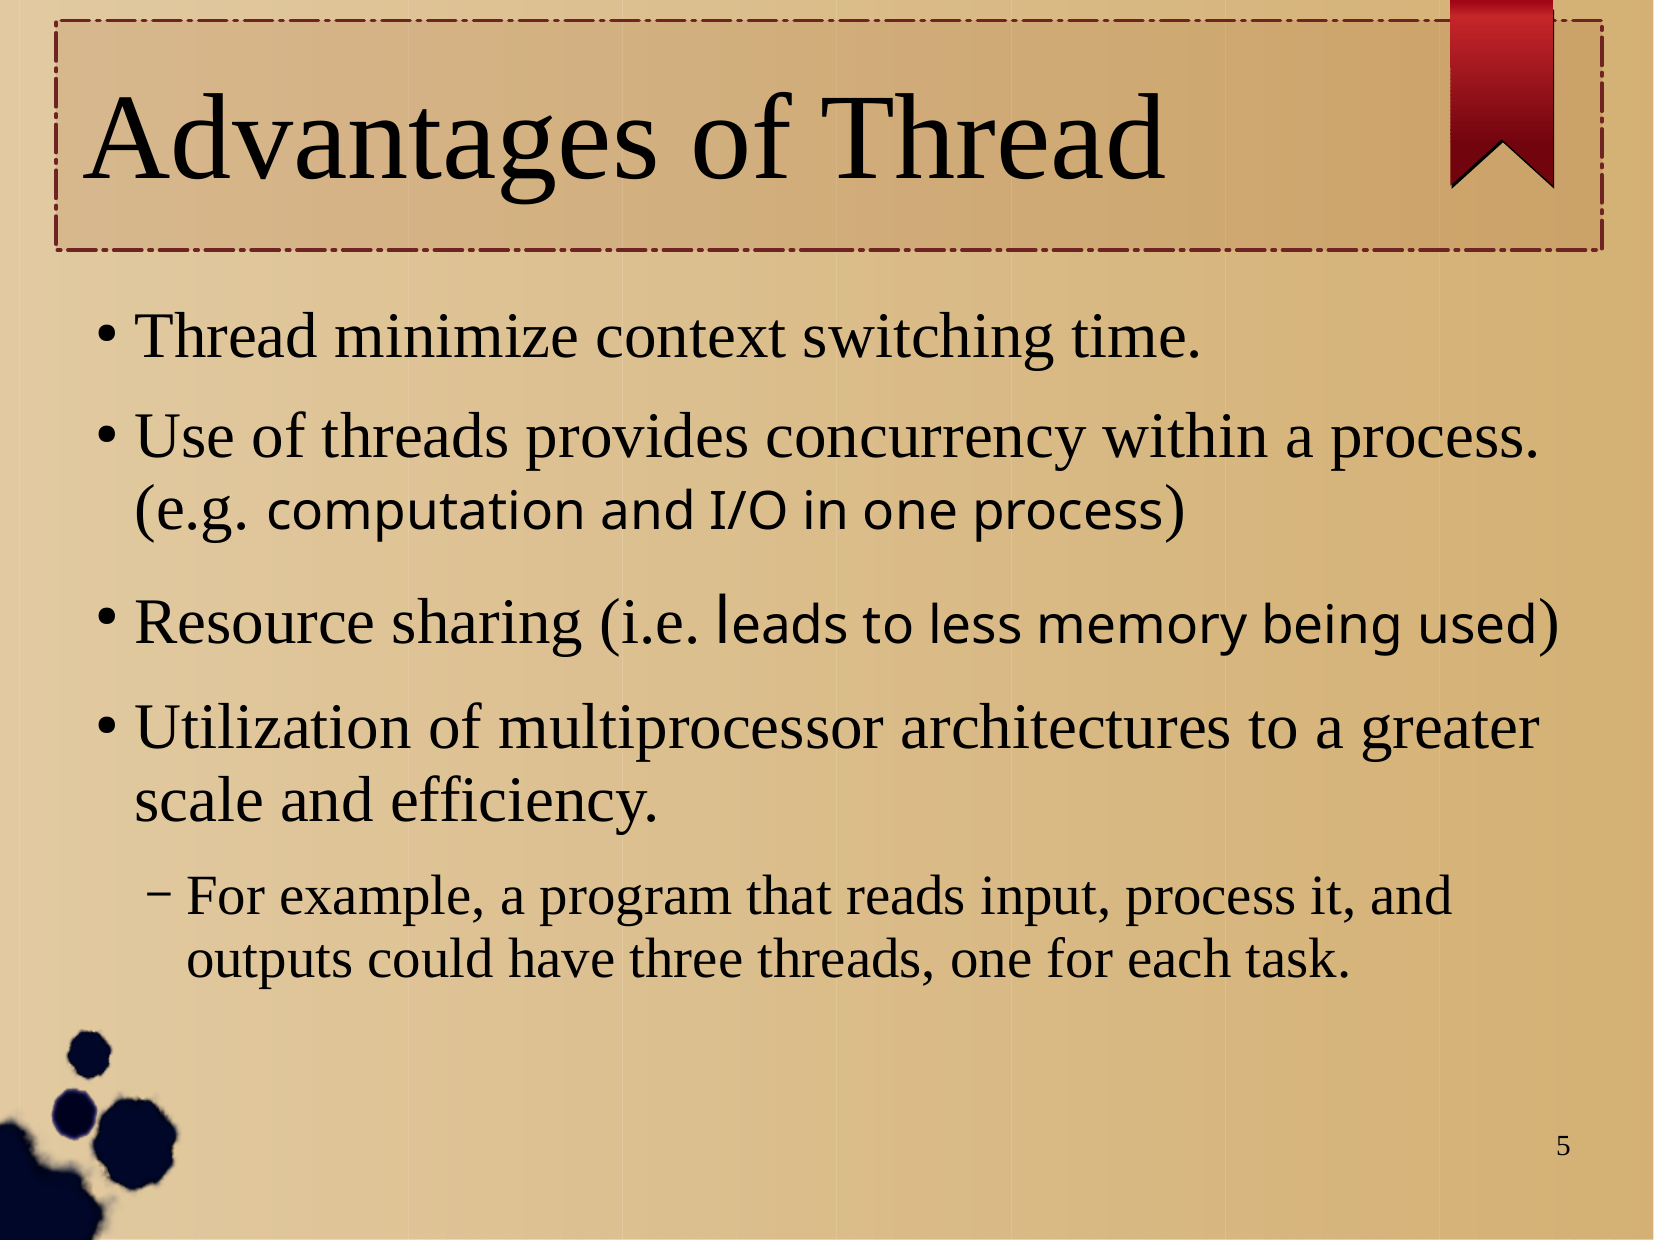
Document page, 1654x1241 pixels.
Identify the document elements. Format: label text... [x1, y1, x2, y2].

title Advantages of Thread [82, 47, 1412, 229]
list Thread minimize context switching time. Use of threads provides concurrency within a process. (e.g. computation and I/O in one process) Resource sharing (i.e. leads to less memory being used) Utilization of multiprocessor architectures to a greater scale and efficiency. For example, a program that reads input, process it, and outputs could have three threads, one for each task. [82, 299, 1571, 1019]
